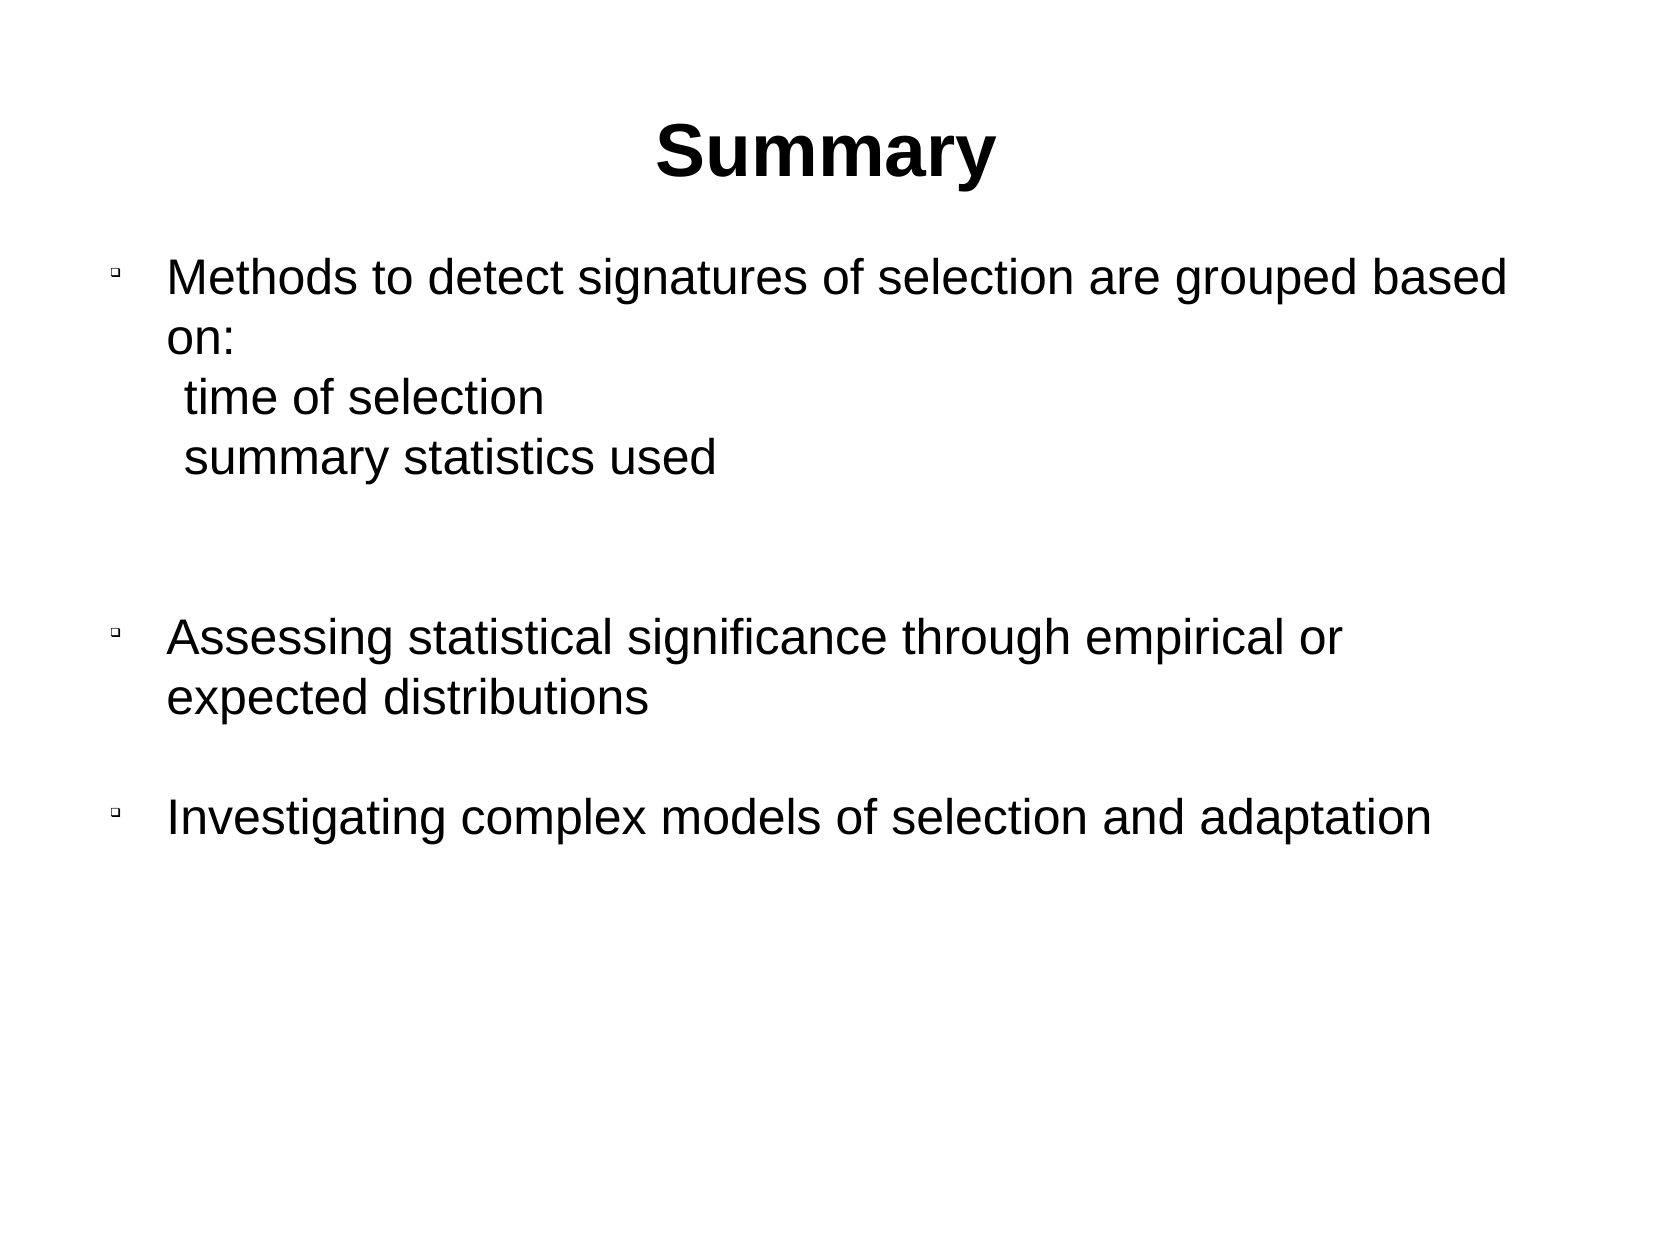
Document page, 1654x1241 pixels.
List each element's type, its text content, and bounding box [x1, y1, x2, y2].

list Methods to detect signatures of selection are grouped based on: time of selection summary statistics used Assessing statistical significance through empirical or expected distributions Investigating complex models of selection and adaptation [82, 229, 1571, 1191]
title Summary [82, 0, 1571, 207]
